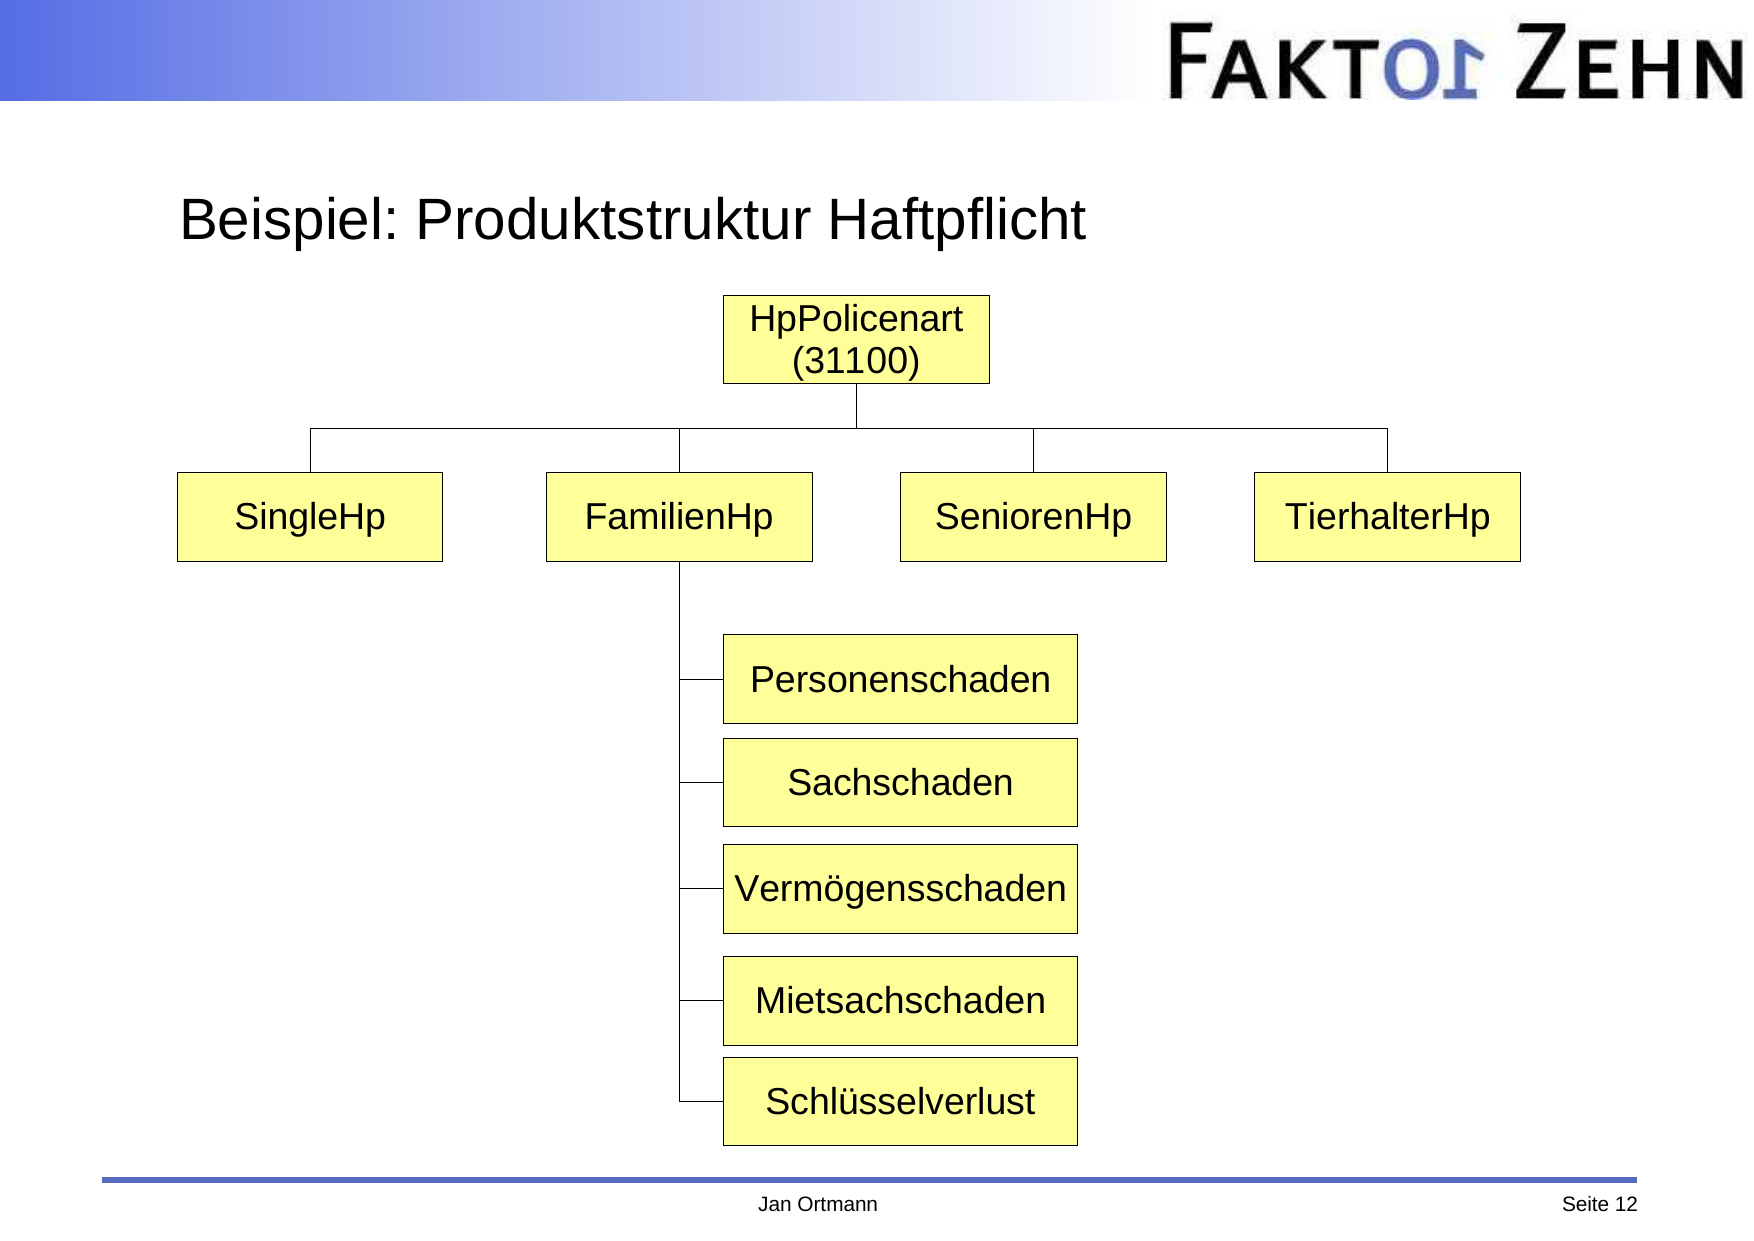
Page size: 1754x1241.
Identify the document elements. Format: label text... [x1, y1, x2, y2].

text_box Schlüsselverlust [723, 1057, 1078, 1146]
picture [1162, 7, 1752, 100]
text_box SeniorenHp [900, 472, 1167, 562]
text_box Sachschaden [723, 738, 1078, 827]
text_box FamilienHp [546, 472, 813, 562]
text_box Vermögensschaden [723, 844, 1078, 934]
text_box HpPolicenart (31100) [723, 295, 990, 384]
text_box Mietsachschaden [723, 956, 1078, 1046]
title Beispiel: Produktstruktur Haftpflicht [179, 142, 1576, 296]
text_box SingleHp [177, 472, 443, 562]
text_box Personenschaden [723, 634, 1078, 724]
text_box TierhalterHp [1254, 472, 1521, 562]
